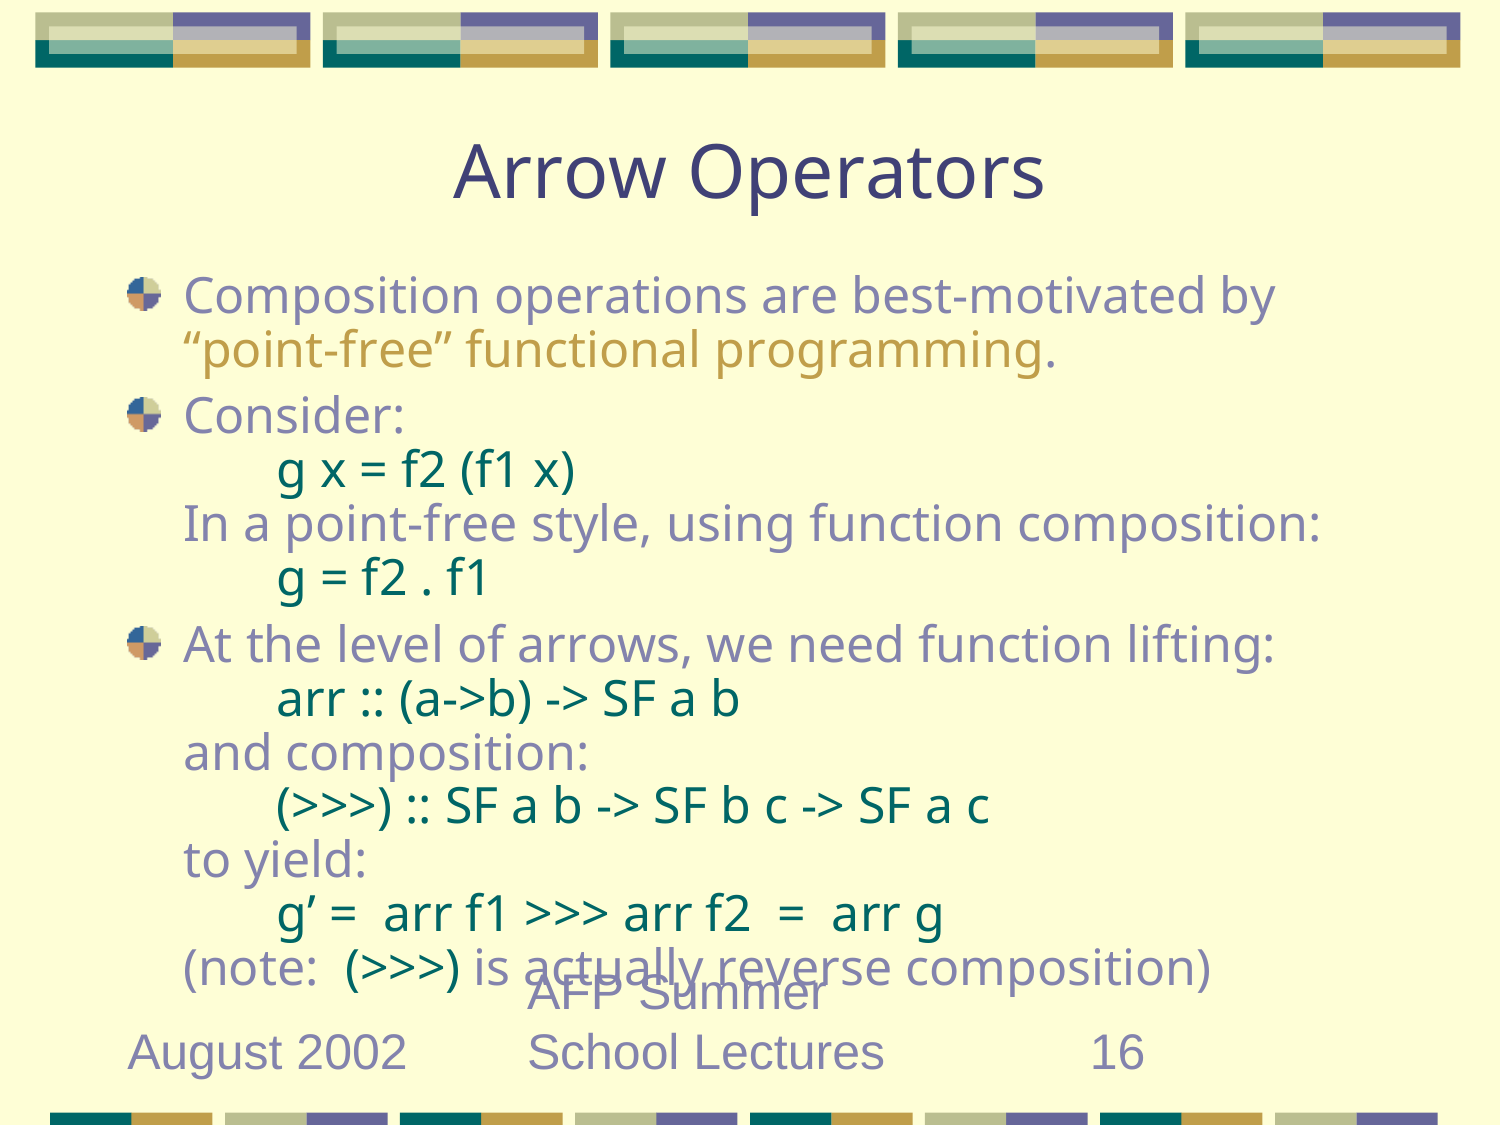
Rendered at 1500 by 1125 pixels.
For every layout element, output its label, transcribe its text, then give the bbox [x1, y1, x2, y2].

title Arrow Operators [112, 99, 1388, 238]
list Composition operations are best-motivated by “point-free” functional programming. Consider: g x = f2 (f1 x) In a point-free style, using function composition: g = f2 . f1 At the level of arrows, we need function lifting: arr :: (a->b) -> SF a b and composition: (>>>) :: SF a b -> SF b c -> SF a c to yield: g’ = arr f1 >>> arr f2 = arr g (note: (>>>) is actually reverse composition)‏ [112, 262, 1425, 1005]
